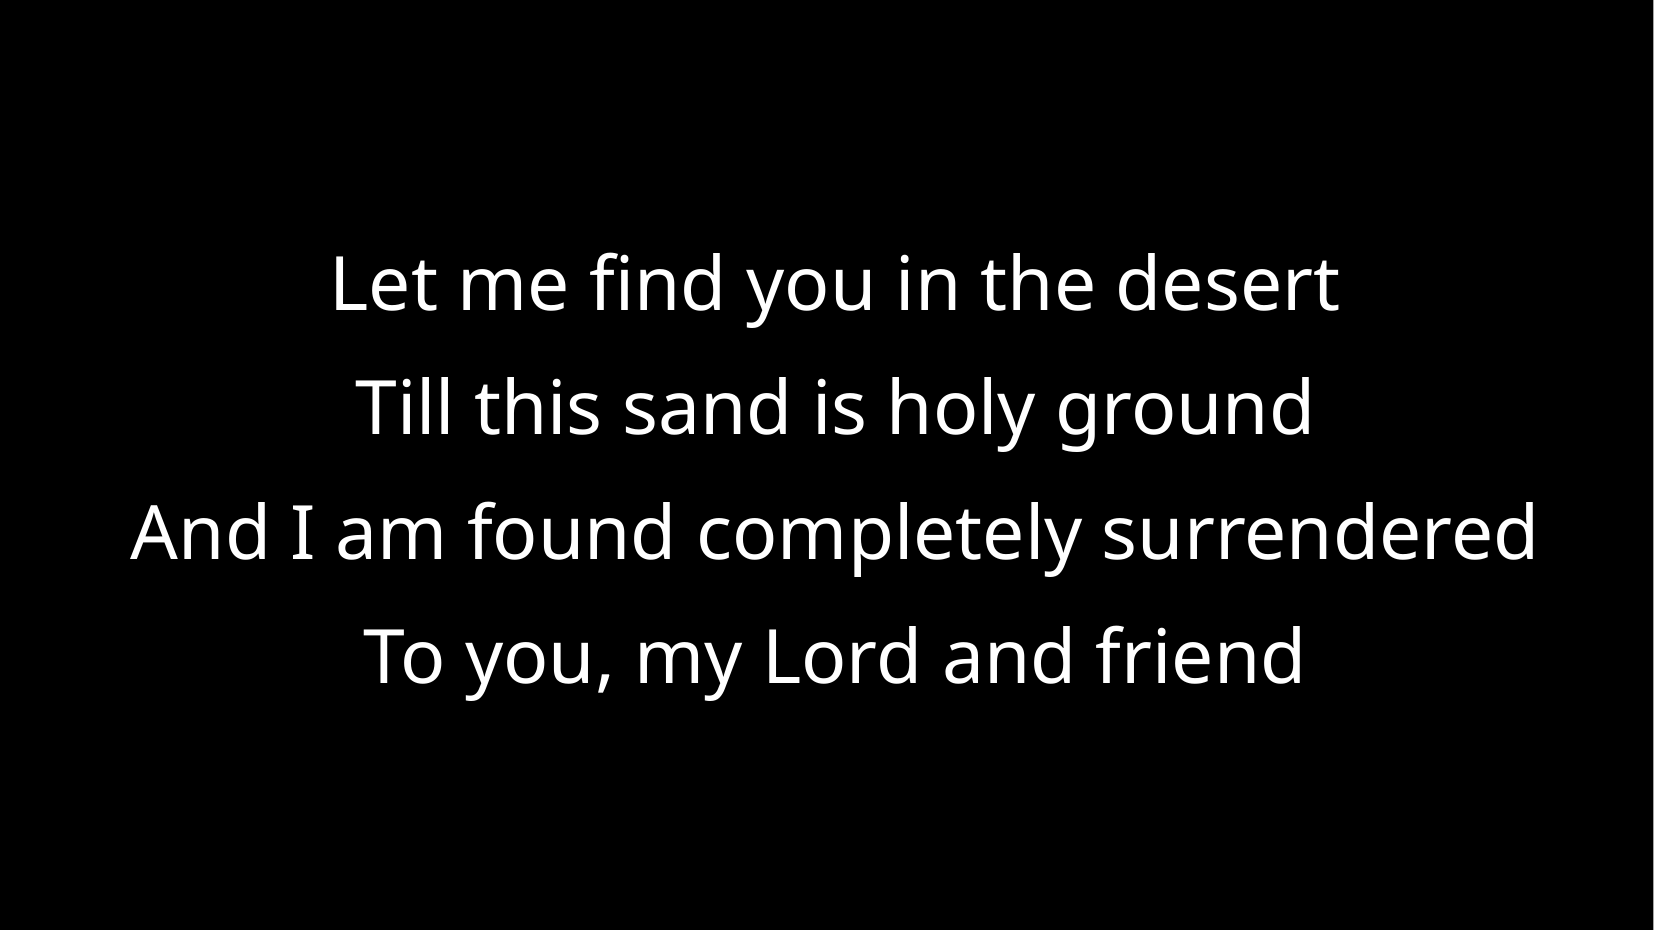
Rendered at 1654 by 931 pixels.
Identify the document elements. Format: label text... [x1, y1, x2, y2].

list Let me find you in the desert Till this sand is holy ground And I am found completely surrendered To you, my Lord and friend [0, 230, 1654, 922]
